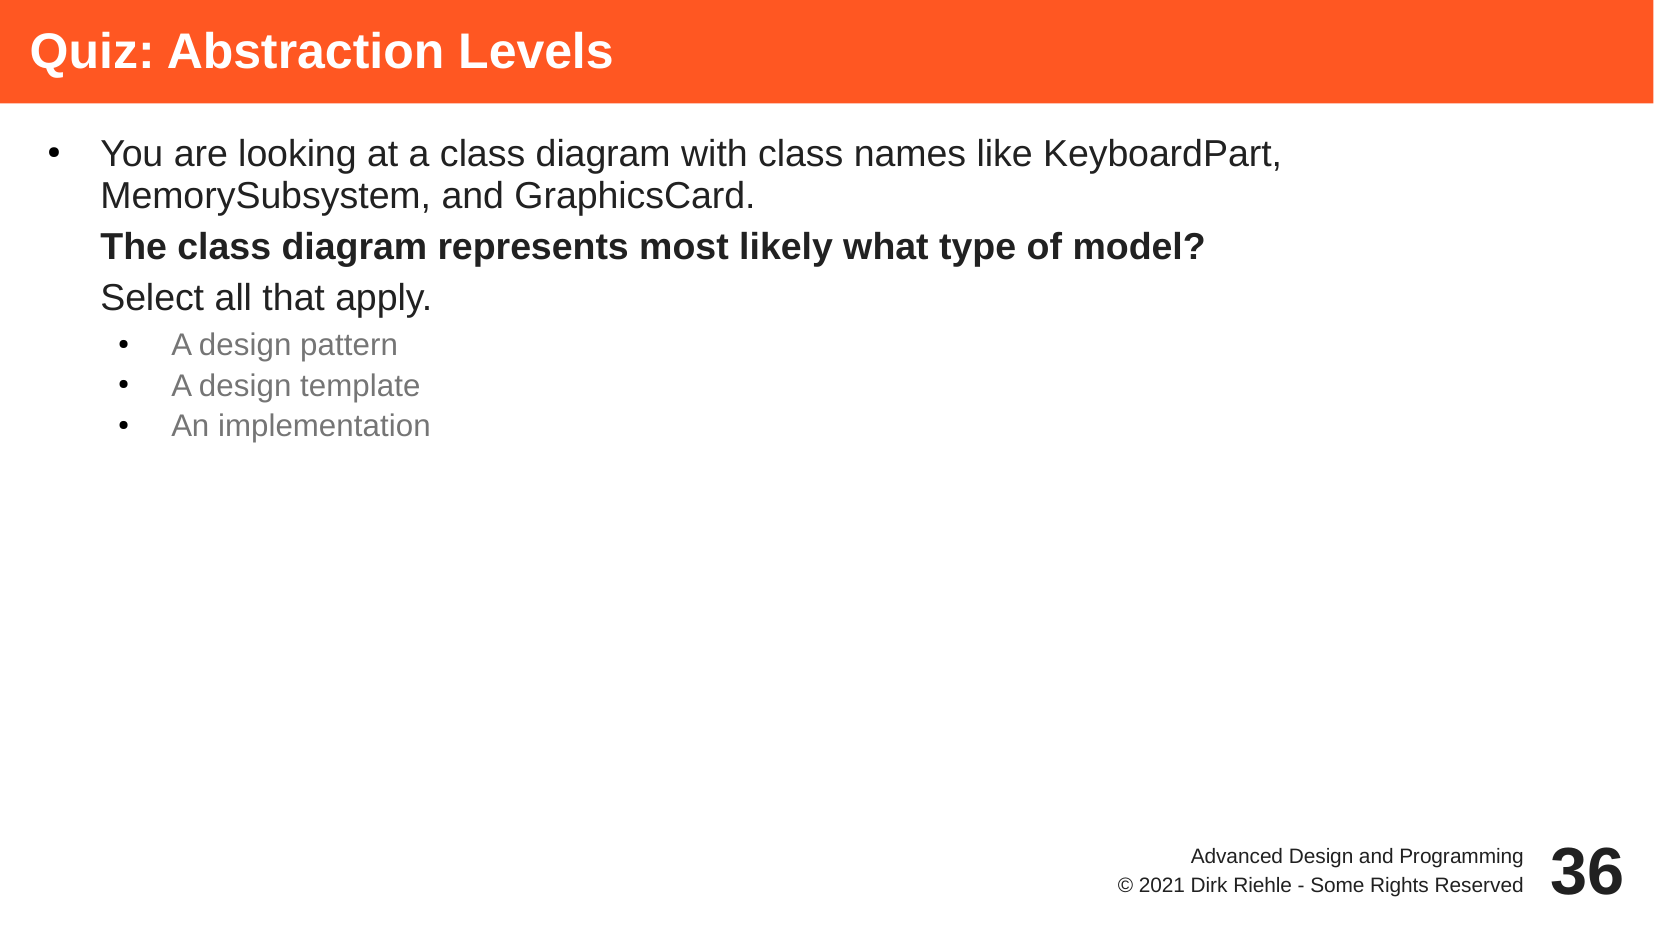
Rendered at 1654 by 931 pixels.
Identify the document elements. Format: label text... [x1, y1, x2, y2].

title Quiz: Abstraction Levels [0, 0, 1654, 104]
list You are looking at a class diagram with class names like KeyboardPart, MemorySubsystem, and GraphicsCard. The class diagram represents most likely what type of model? Select all that apply. A design pattern A design template An implementation [29, 132, 1625, 813]
